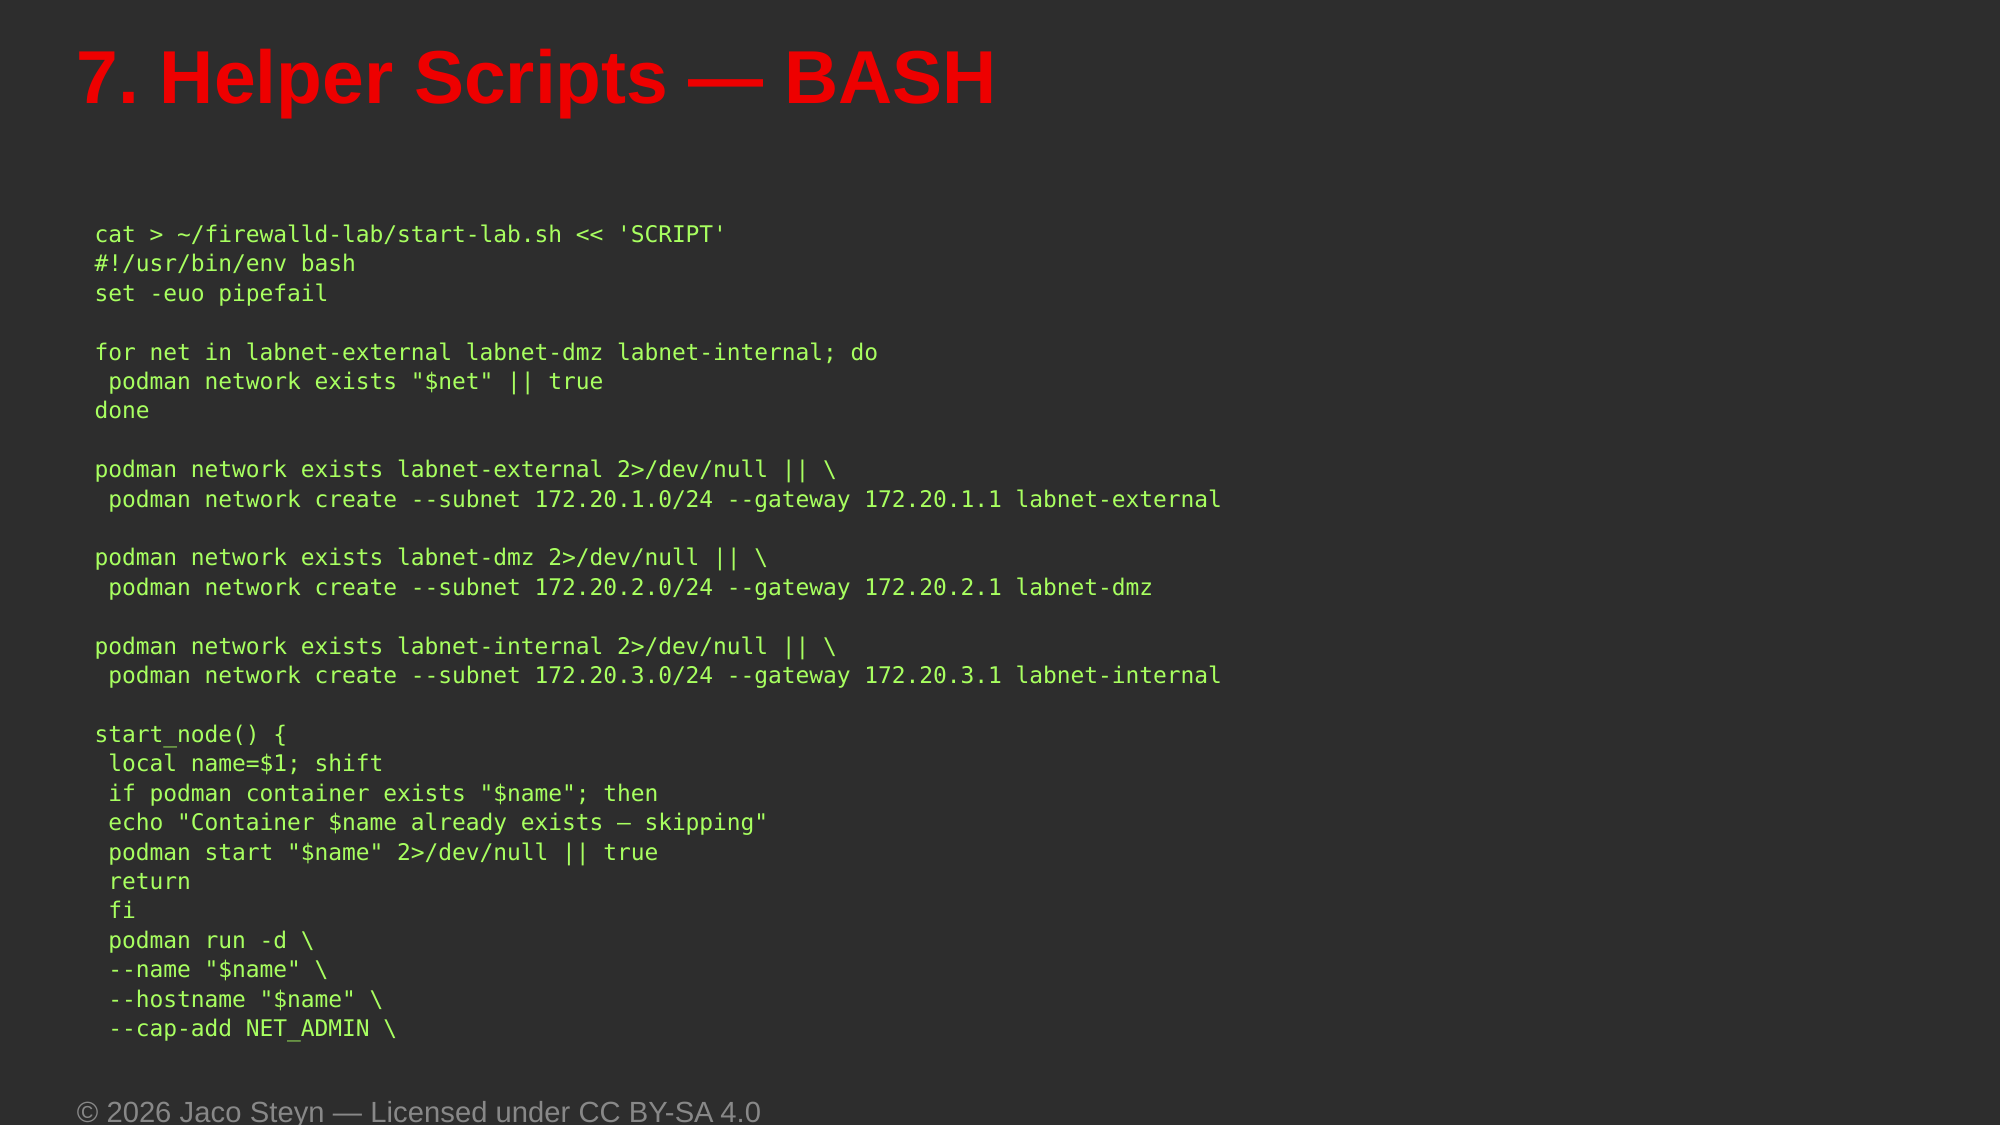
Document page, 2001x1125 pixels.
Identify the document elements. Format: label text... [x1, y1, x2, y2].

text_box © 2026 Jaco Steyn — Licensed under CC BY-SA 4.0 [59, 1083, 1942, 1120]
text_box cat > ~/firewalld-lab/start-lab.sh << 'SCRIPT' #!/usr/bin/env bash set -euo pipefail for net in labnet-external labnet-dmz labnet-internal; do podman network exists "$net" || true done podman network exists labnet-external 2>/dev/null || \ podman network create --subnet 172.20.1.0/24 --gateway 172.20.1.1 labnet-external podman network exists labnet-dmz 2>/dev/null || \ podman network create --subnet 172.20.2.0/24 --gateway 172.20.2.1 labnet-dmz podman network exists labnet-internal 2>/dev/null || \ podman network create --subnet 172.20.3.0/24 --gateway 172.20.3.1 labnet-internal start_node() { local name=$1; shift if podman container exists "$name"; then echo "Container $name already exists — skipping" podman start "$name" 2>/dev/null || true return fi podman run -d \ --name "$name" \ --hostname "$name" \ --cap-add NET_ADMIN \ [59, 194, 1942, 1052]
text_box 7. Helper Scripts — BASH [59, 23, 1942, 178]
